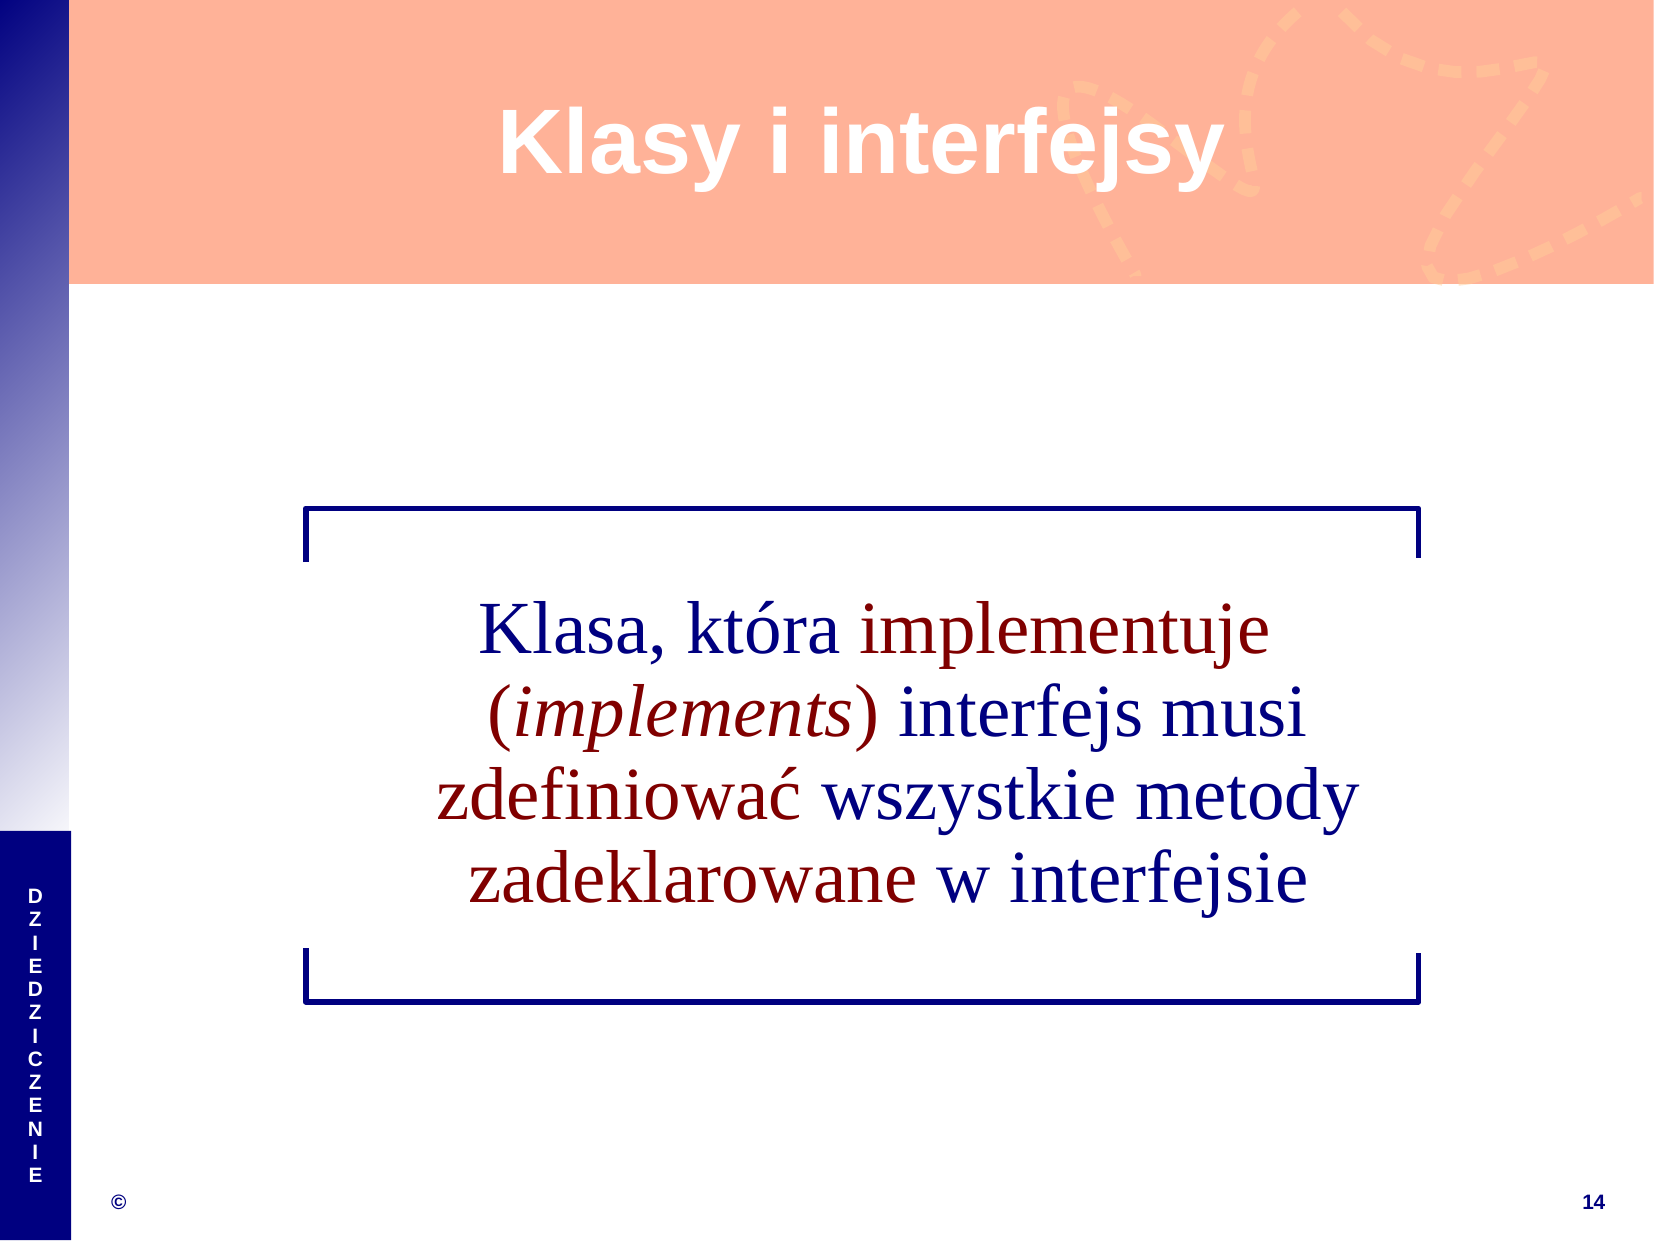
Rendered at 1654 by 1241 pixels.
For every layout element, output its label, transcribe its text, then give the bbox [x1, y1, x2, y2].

text_box Klasa, która implementuje (implements) interfejs musi zdefiniować wszystkie metody zadeklarowane w interfejsie [325, 472, 1399, 1034]
title Klasy i interfejsy [70, 37, 1654, 246]
text_box D Z I E D Z I C Z E N I E [0, 830, 71, 1241]
